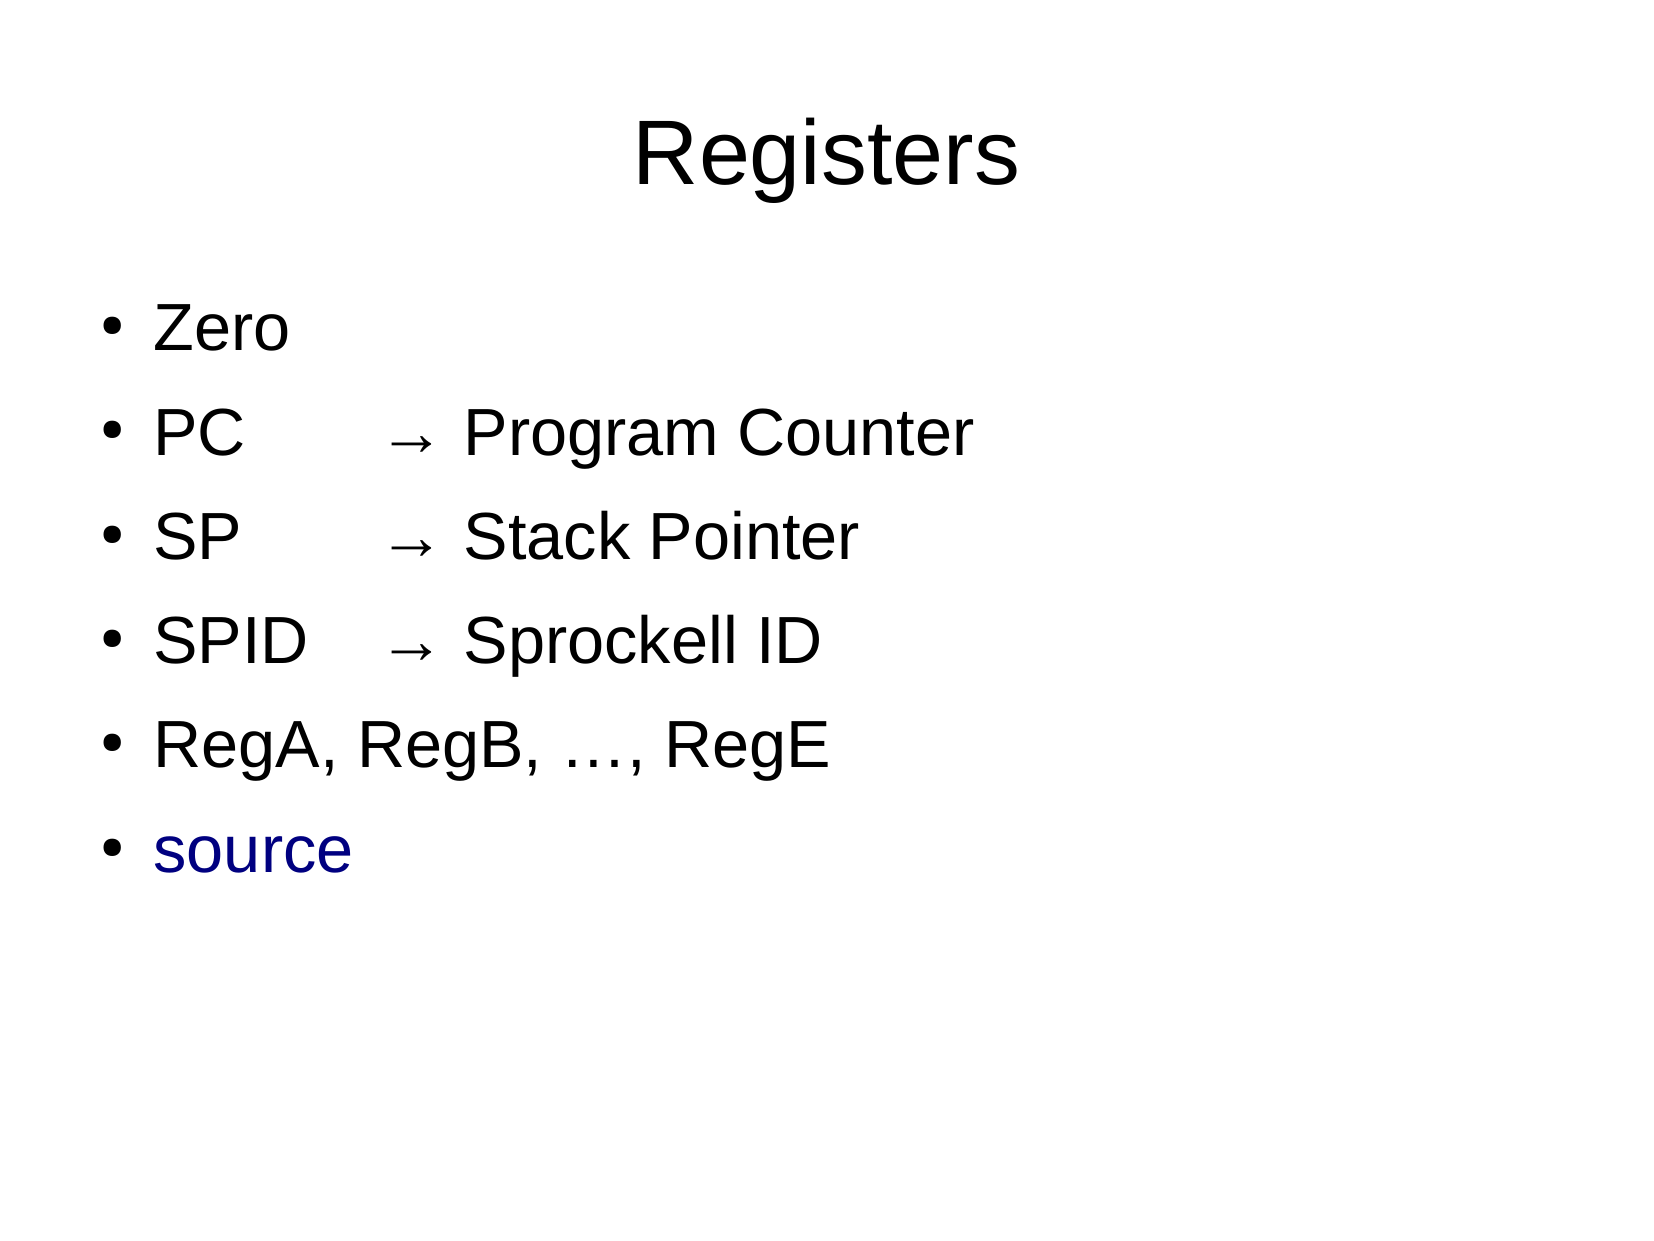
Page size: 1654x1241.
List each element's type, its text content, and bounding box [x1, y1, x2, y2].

list Zero PC → Program Counter SP → Stack Pointer SPID → Sprockell ID RegA, RegB, …, RegE source [82, 290, 1571, 1010]
title Registers [82, 49, 1571, 257]
